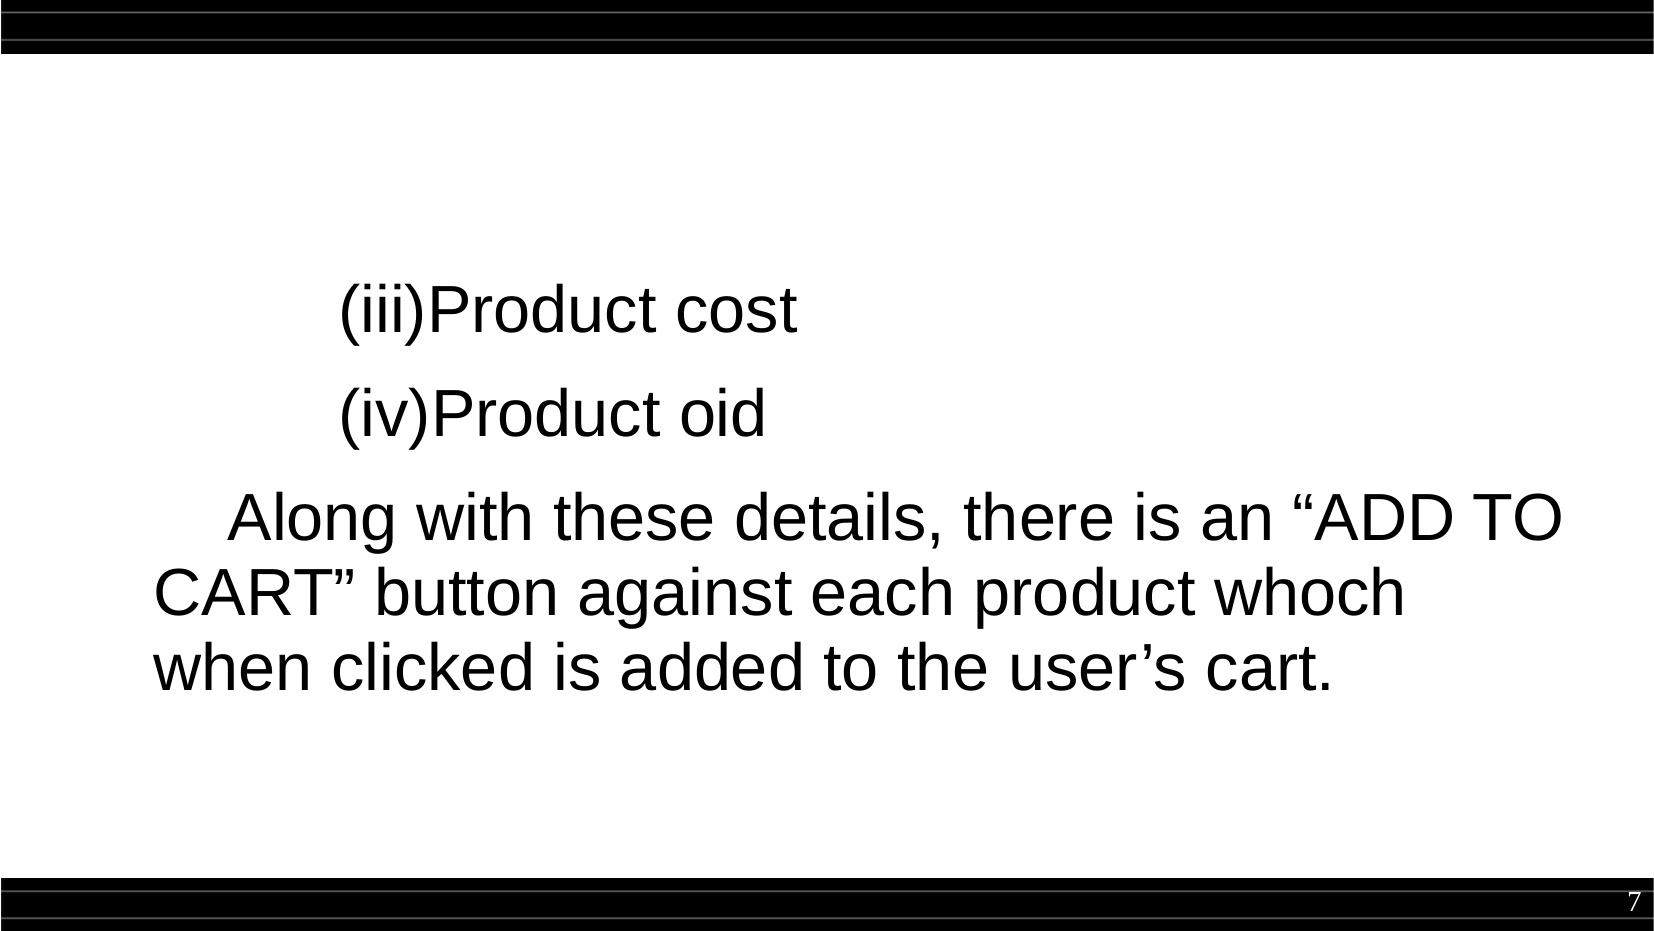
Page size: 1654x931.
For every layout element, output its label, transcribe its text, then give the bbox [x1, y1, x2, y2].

picture [1, 0, 1654, 54]
picture [1, 878, 1654, 931]
list (iii)Product cost (iv)Product oid Along with these details, there is an “ADD TO CART” button against each product whoch when clicked is added to the user’s cart. [82, 271, 1571, 758]
